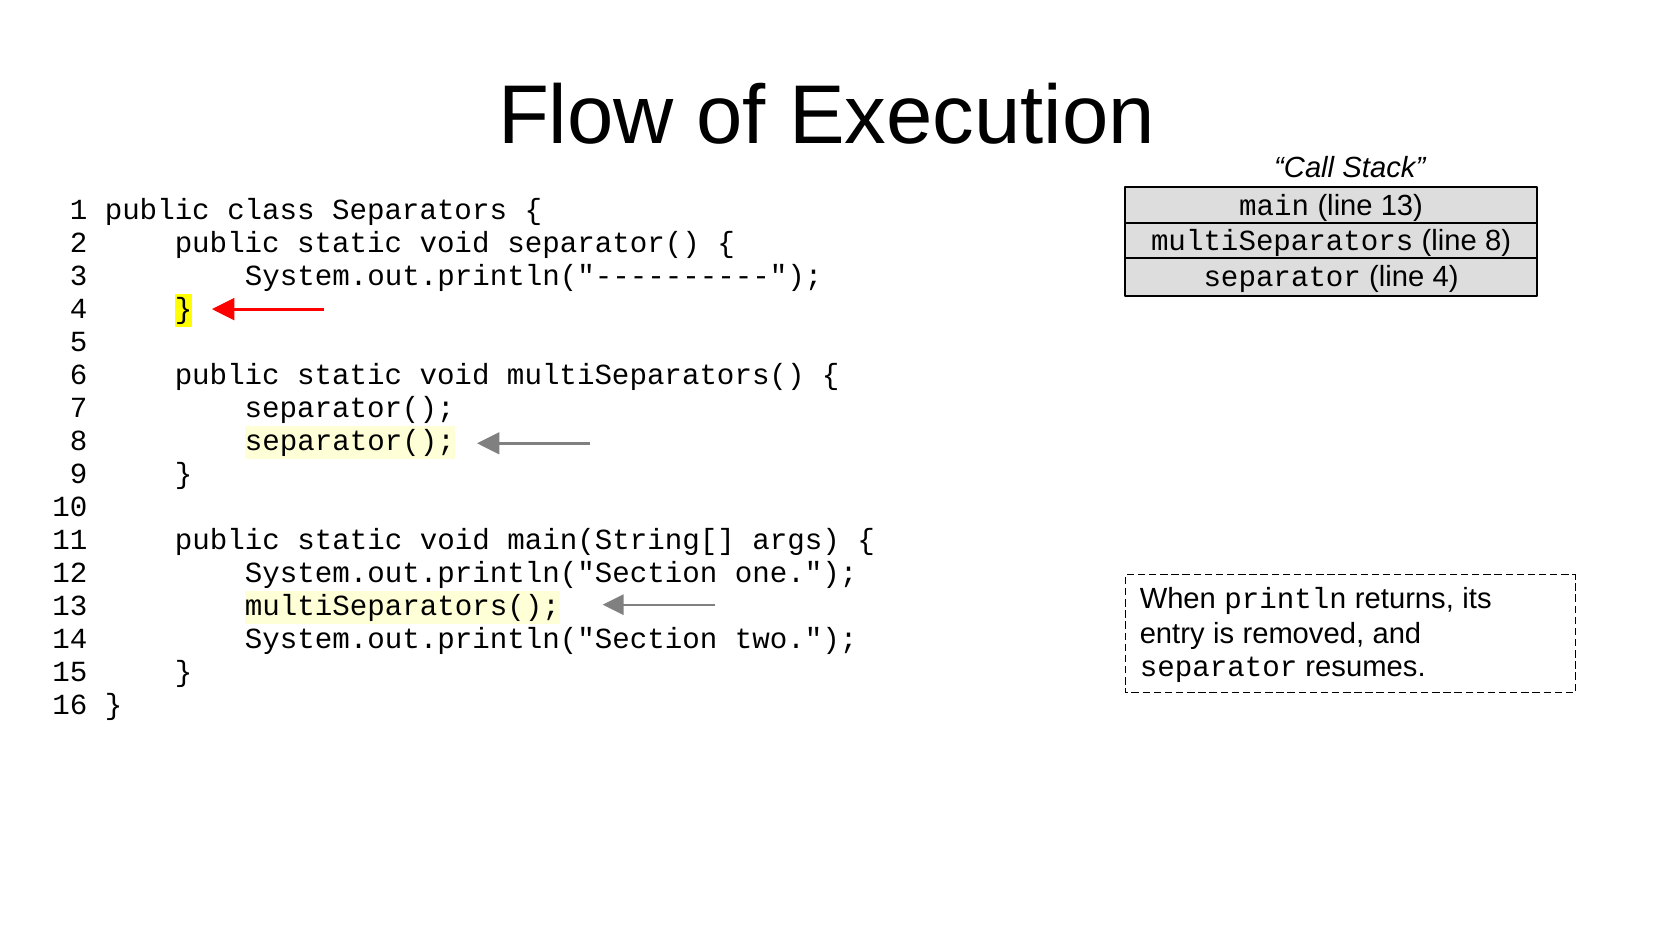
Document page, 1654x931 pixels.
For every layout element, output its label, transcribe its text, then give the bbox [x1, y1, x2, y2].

title Flow of Execution [82, 37, 1571, 193]
text_box When println returns, its entry is removed, and separator resumes. [1125, 574, 1576, 693]
text_box main (line 13) [1124, 187, 1538, 222]
text_box “Call Stack” [1259, 144, 1441, 187]
text_box multiSeparators (line 8) [1124, 222, 1538, 258]
text_box 1 public class Separators { 2 public static void separator() { 3 System.out.println("----------"); 4 } 5 6 public static void multiSeparators() { 7 separator(); 8 separator(); 9 } 10 11 public static void main(String[] args) { 12 System.out.println("Section one."); 13 multiSeparators(); 14 System.out.println("Section two."); 15 } 16 } [37, 187, 893, 731]
text_box separator (line 4) [1124, 258, 1538, 296]
